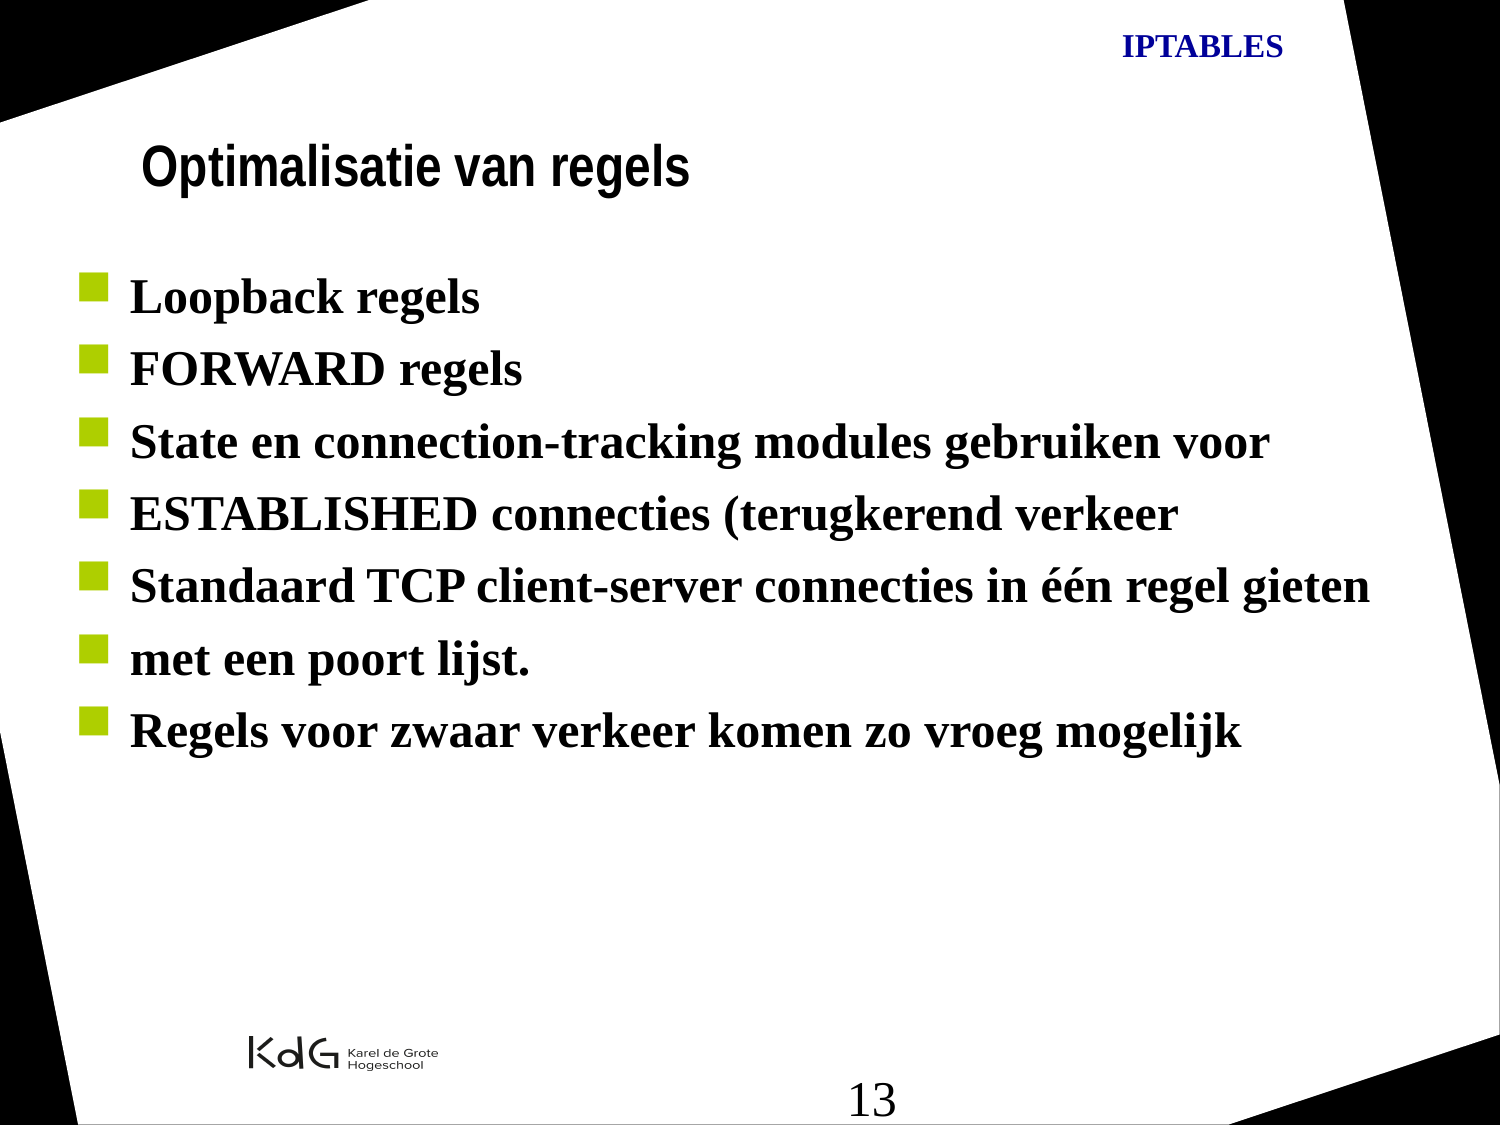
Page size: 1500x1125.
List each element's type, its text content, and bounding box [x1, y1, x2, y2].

picture [249, 1036, 438, 1071]
text_box Optimalisatie van regels [141, 72, 1447, 253]
text_box Loopback regels FORWARD regels State en connection-tracking modules gebruiken voor ESTABLISHED connecties (terugkerend verkeer Standaard TCP client-server connecties in één regel gieten met een poort lijst. Regels voor zwaar verkeer komen zo vroeg mogelijk [75, 263, 1425, 1006]
